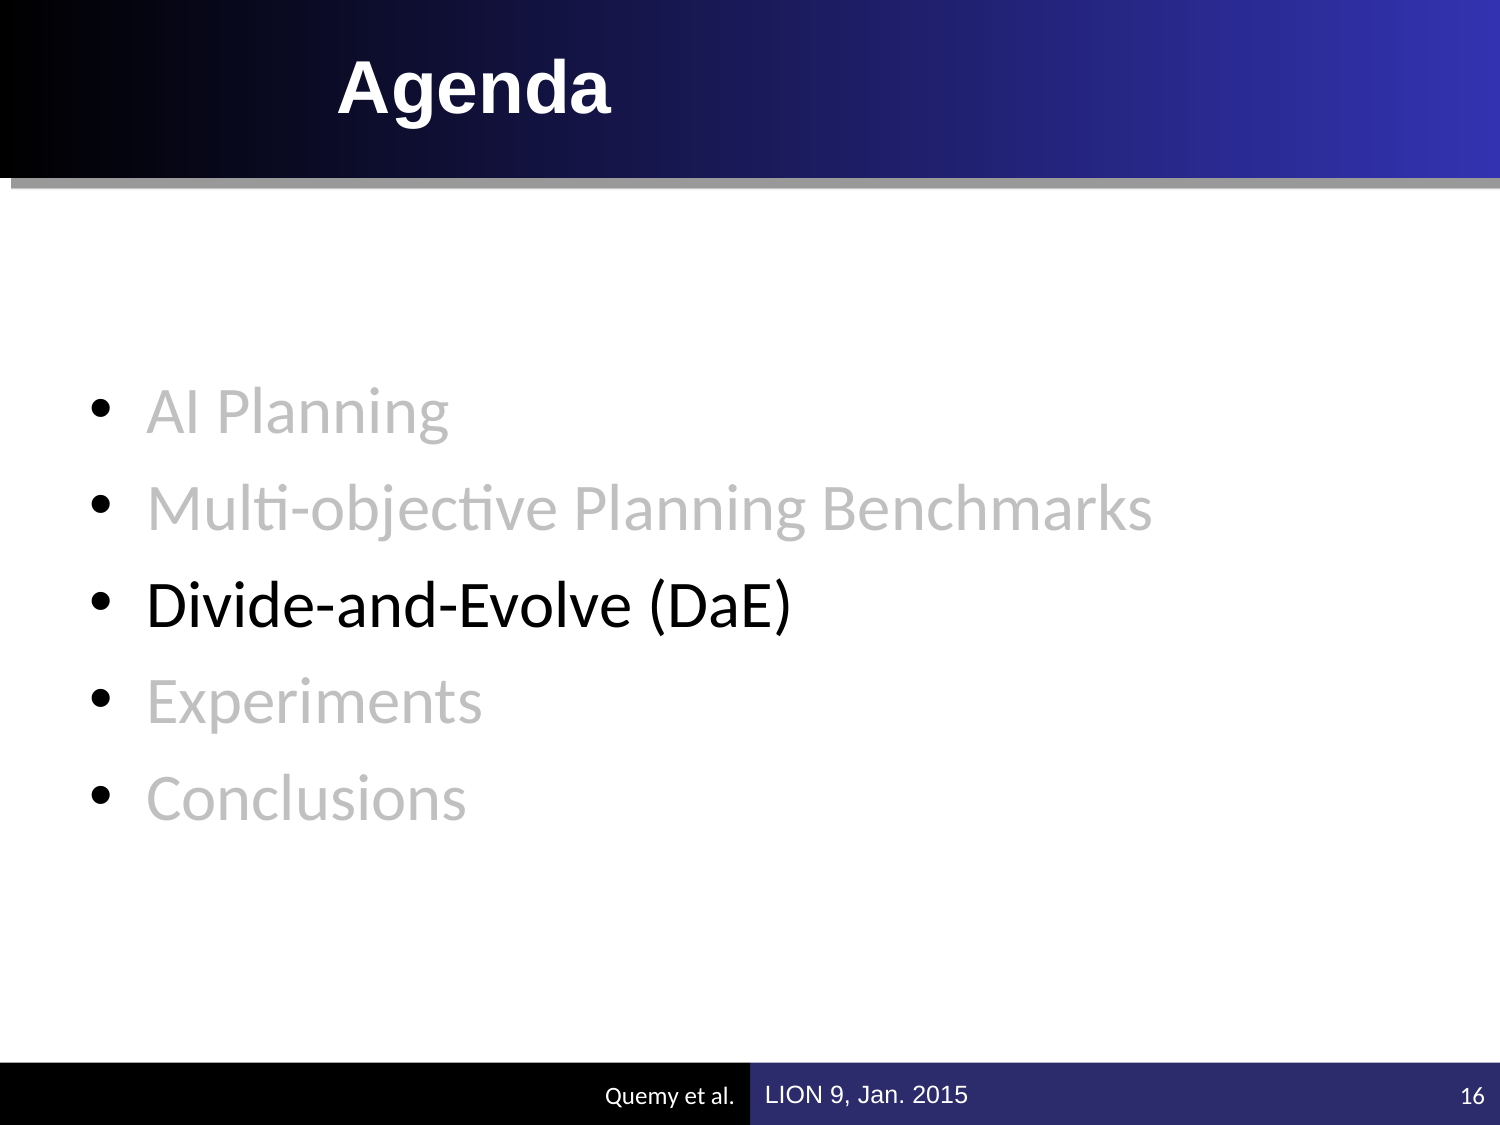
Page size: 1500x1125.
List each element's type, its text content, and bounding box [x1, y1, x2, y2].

text_box Agenda [322, 31, 1214, 137]
list AI Planning Multi-objective Planning Benchmarks Divide-and-Evolve (DaE) Experiments Conclusions [75, 262, 1426, 916]
